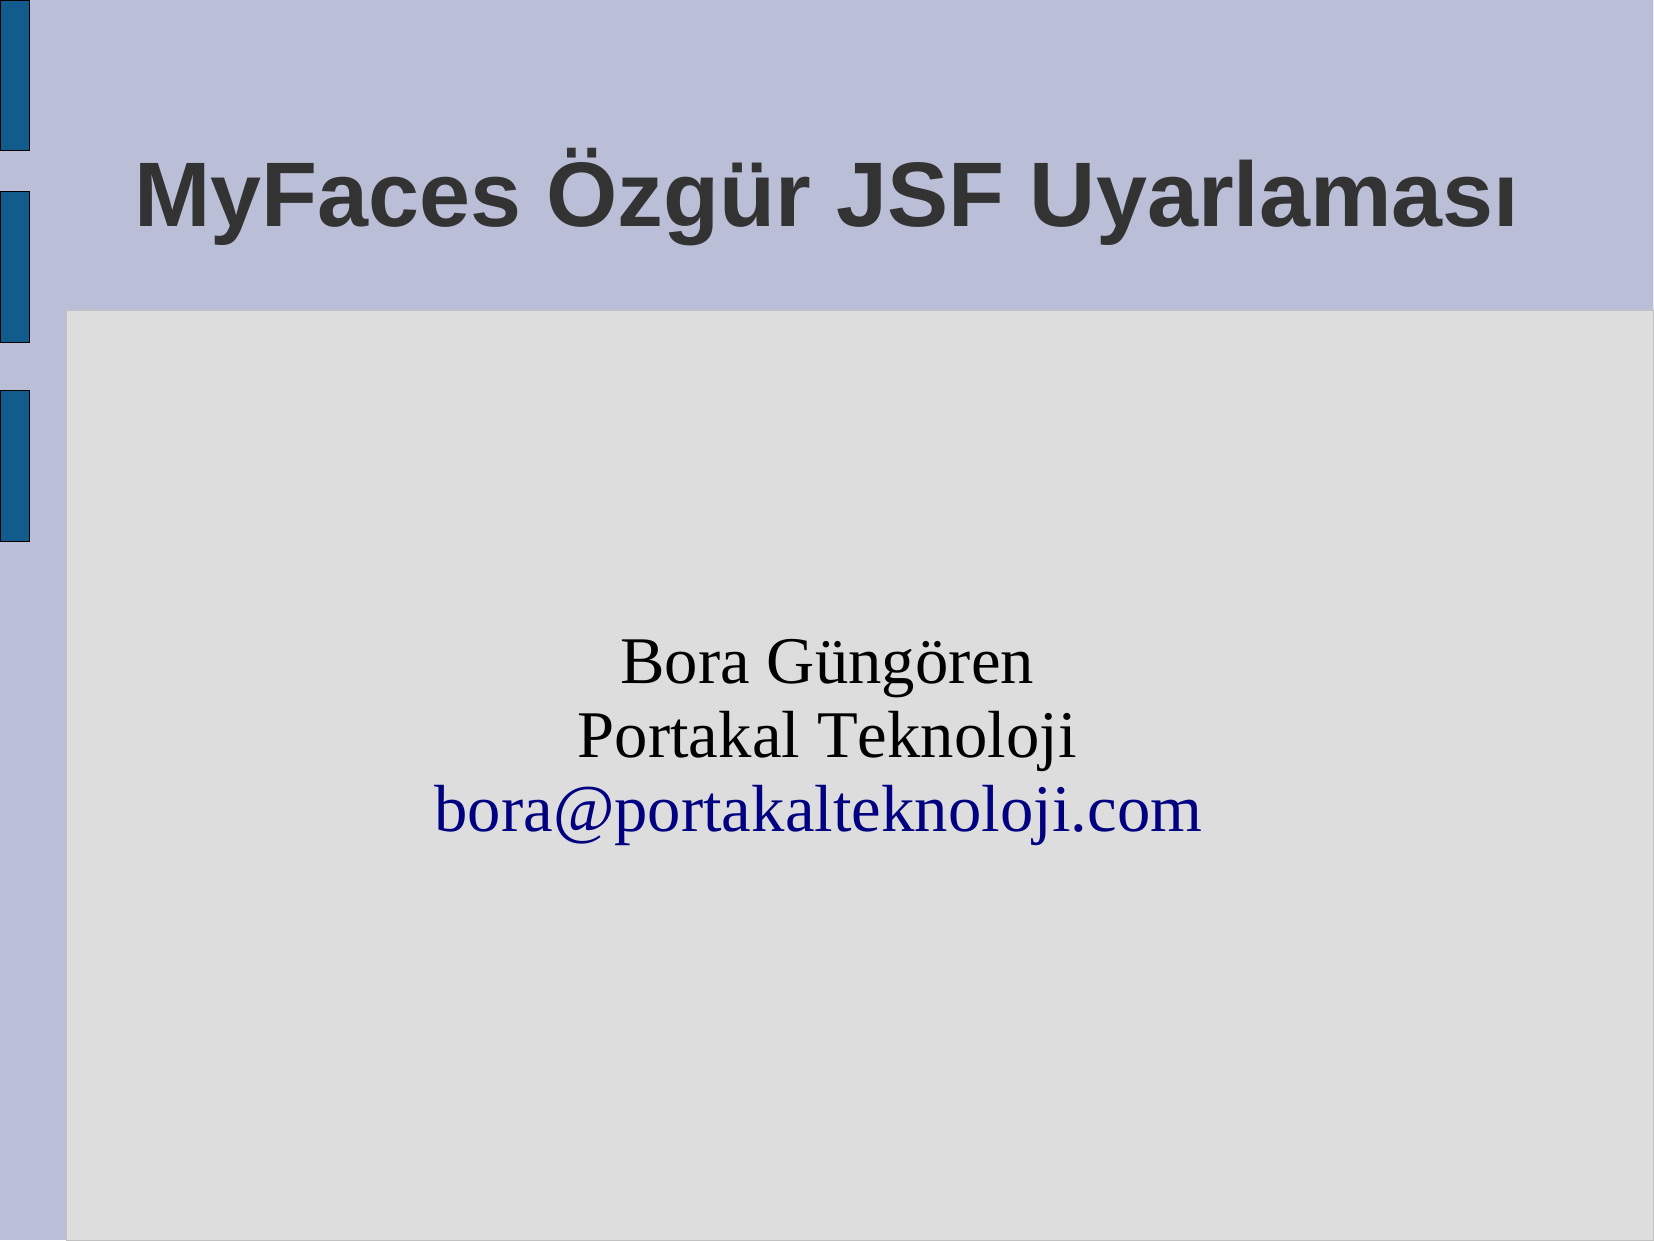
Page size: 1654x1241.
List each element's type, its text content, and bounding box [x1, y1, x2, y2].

title MyFaces Özgür JSF Uyarlaması [121, 91, 1534, 299]
subtitle Bora Güngören Portakal Teknoloji bora@portakalteknoloji.com [121, 344, 1534, 1127]
